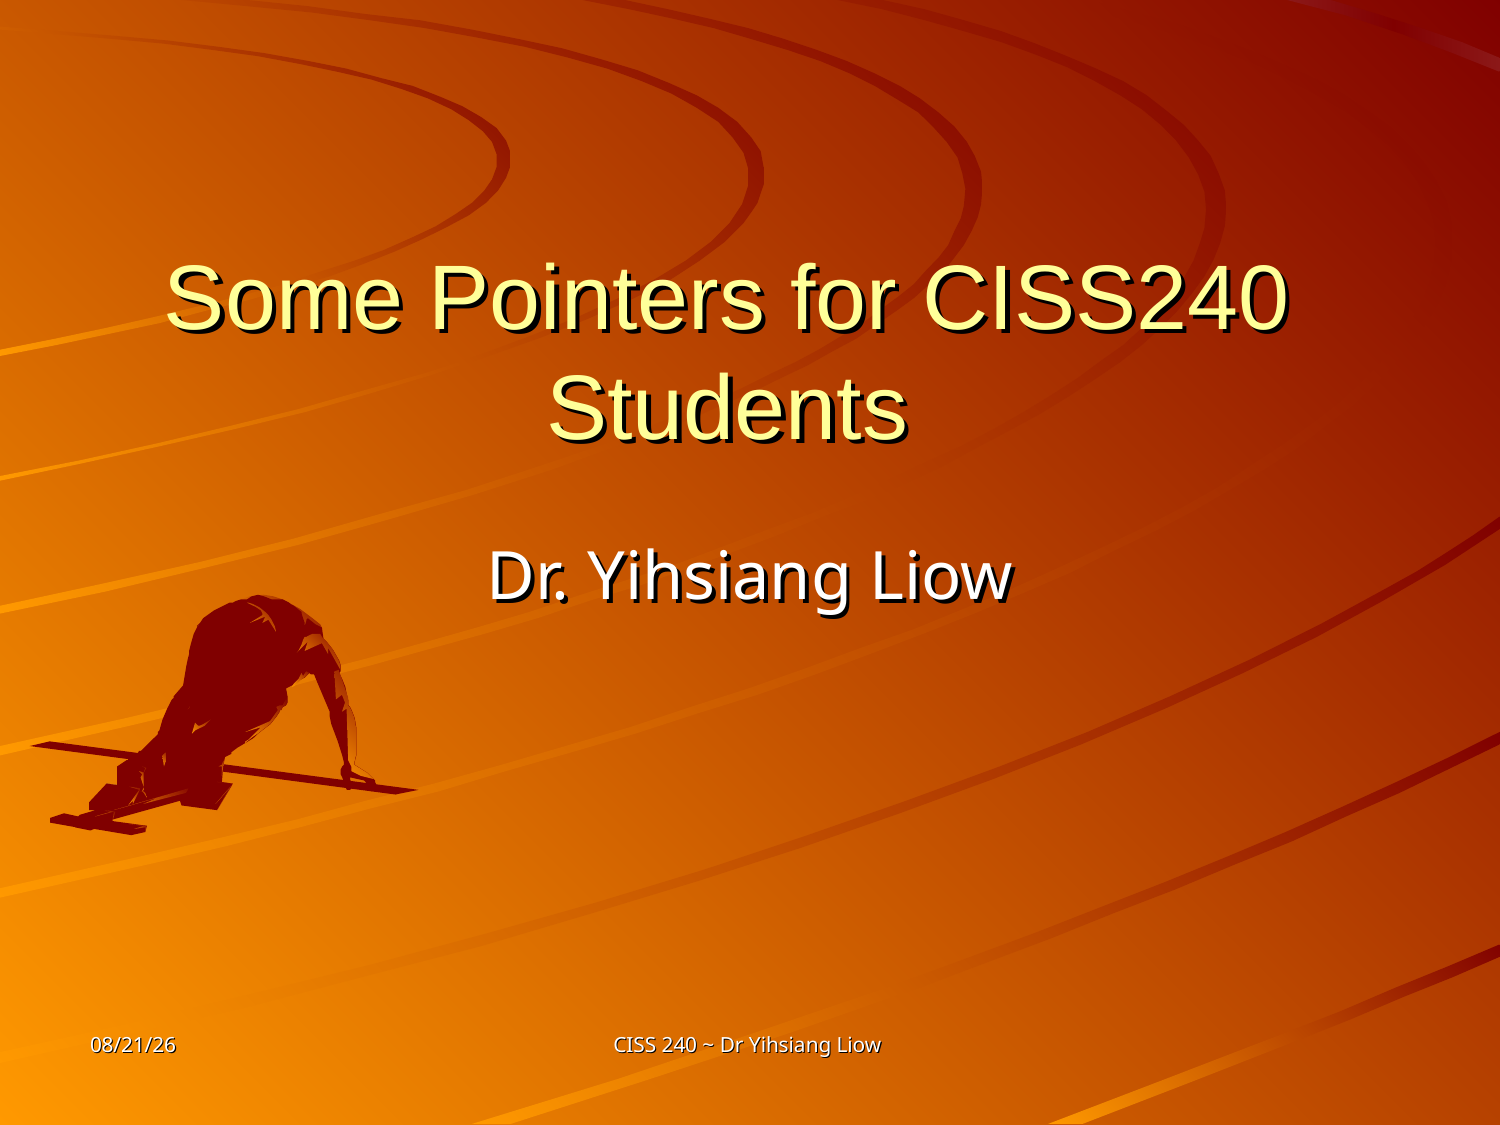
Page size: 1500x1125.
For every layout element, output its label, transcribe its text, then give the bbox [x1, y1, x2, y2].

subtitle Dr. Yihsiang Liow [225, 525, 1276, 814]
title Some Pointers for CISS240 Students [90, 223, 1366, 465]
